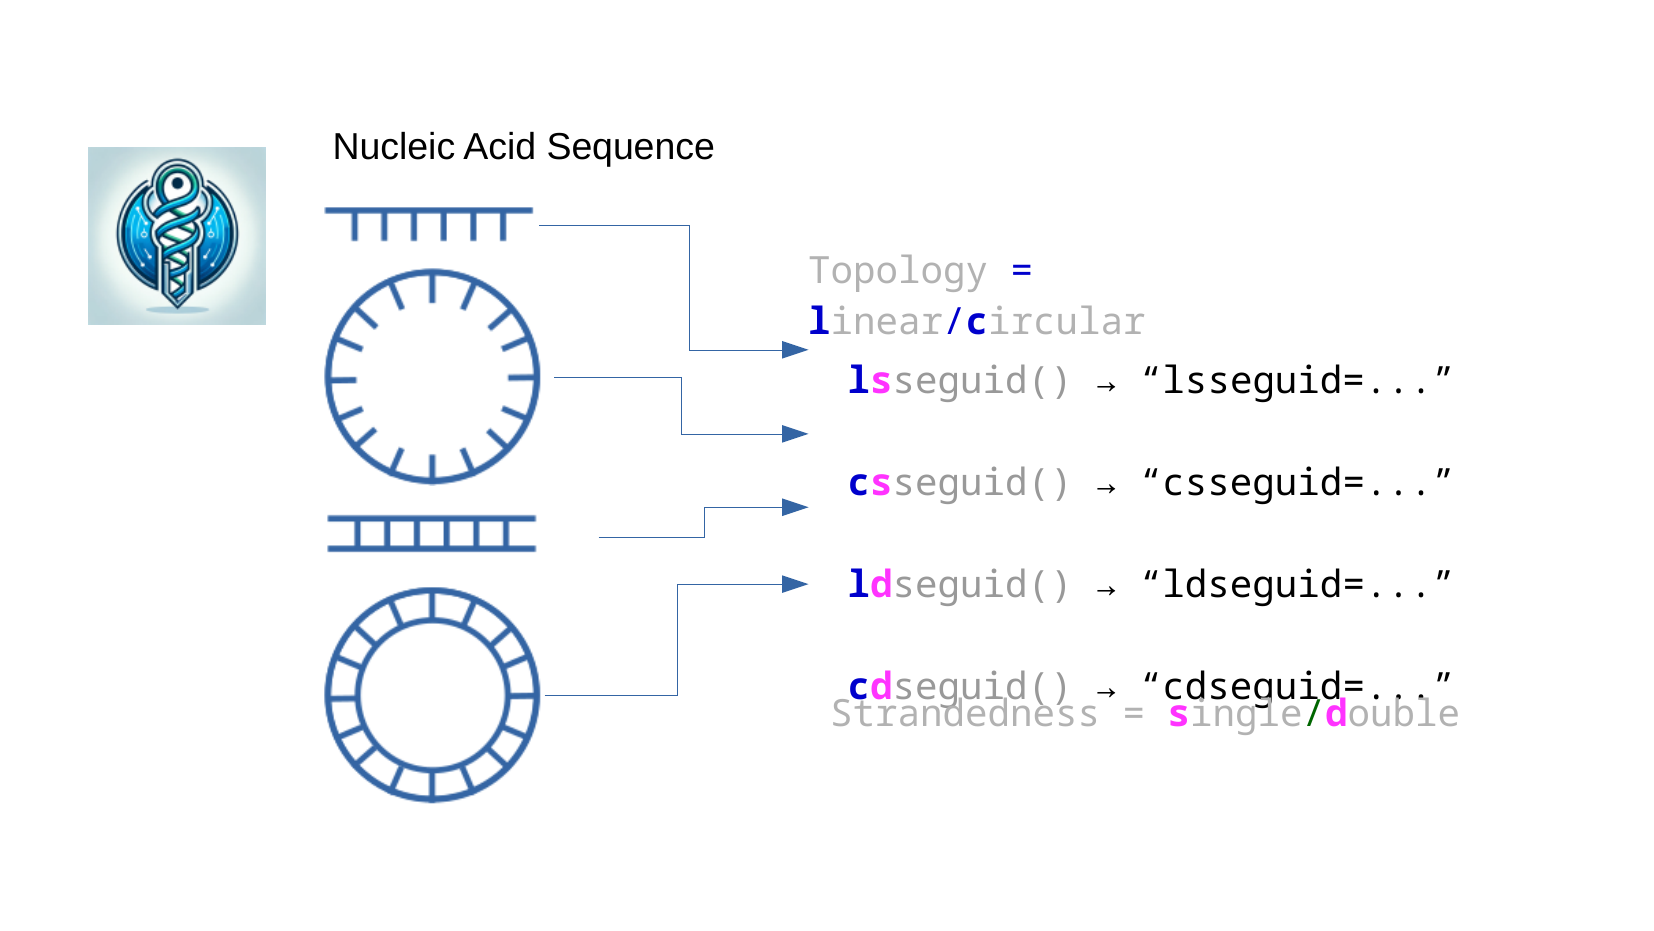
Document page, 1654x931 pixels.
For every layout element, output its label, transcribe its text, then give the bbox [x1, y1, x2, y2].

picture [88, 147, 266, 325]
picture [323, 206, 538, 243]
text_box Nucleic Acid Sequence [317, 118, 739, 178]
picture [323, 509, 546, 557]
text_box Topology = linear/circular [793, 236, 1359, 289]
text_box lsseguid() → “lsseguid=...” csseguid() → “csseguid=...” ldseguid() → “ldseguid=...” cdseguid() → “cdseguid=...” [832, 295, 1565, 611]
picture [323, 586, 542, 805]
text_box Strandedness = single/double [815, 679, 1477, 739]
picture [323, 267, 542, 486]
